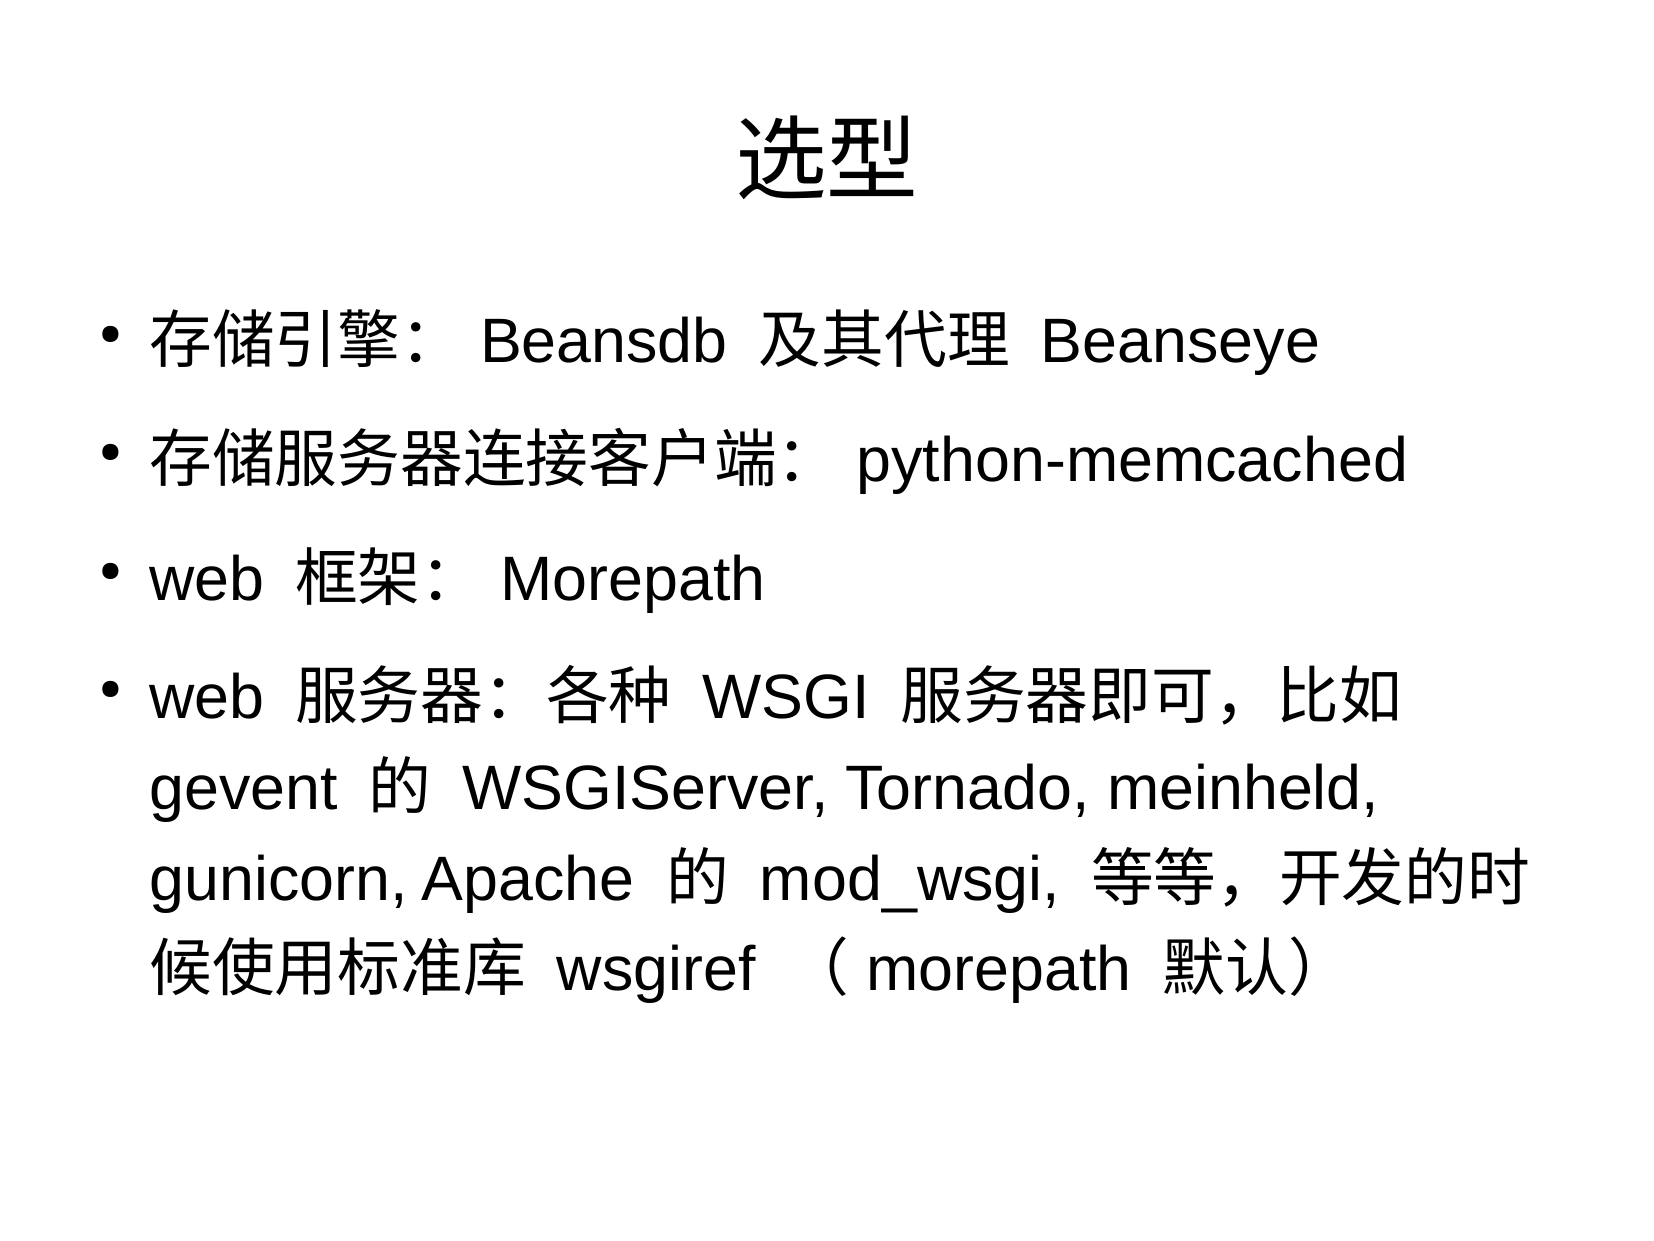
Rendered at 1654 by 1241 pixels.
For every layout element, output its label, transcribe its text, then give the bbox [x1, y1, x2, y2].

title 选型 [82, 49, 1571, 257]
list 存储引擎：Beansdb 及其代理 Beanseye 存储服务器连接客户端：python-memcached web 框架：Morepath web 服务器：各种 WSGI 服务器即可，比如 gevent 的 WSGIServer, Tornado, meinheld, gunicorn, Apache 的 mod_wsgi, 等等，开发的时候使用标准库 wsgiref （morepath 默认） [82, 290, 1571, 1010]
